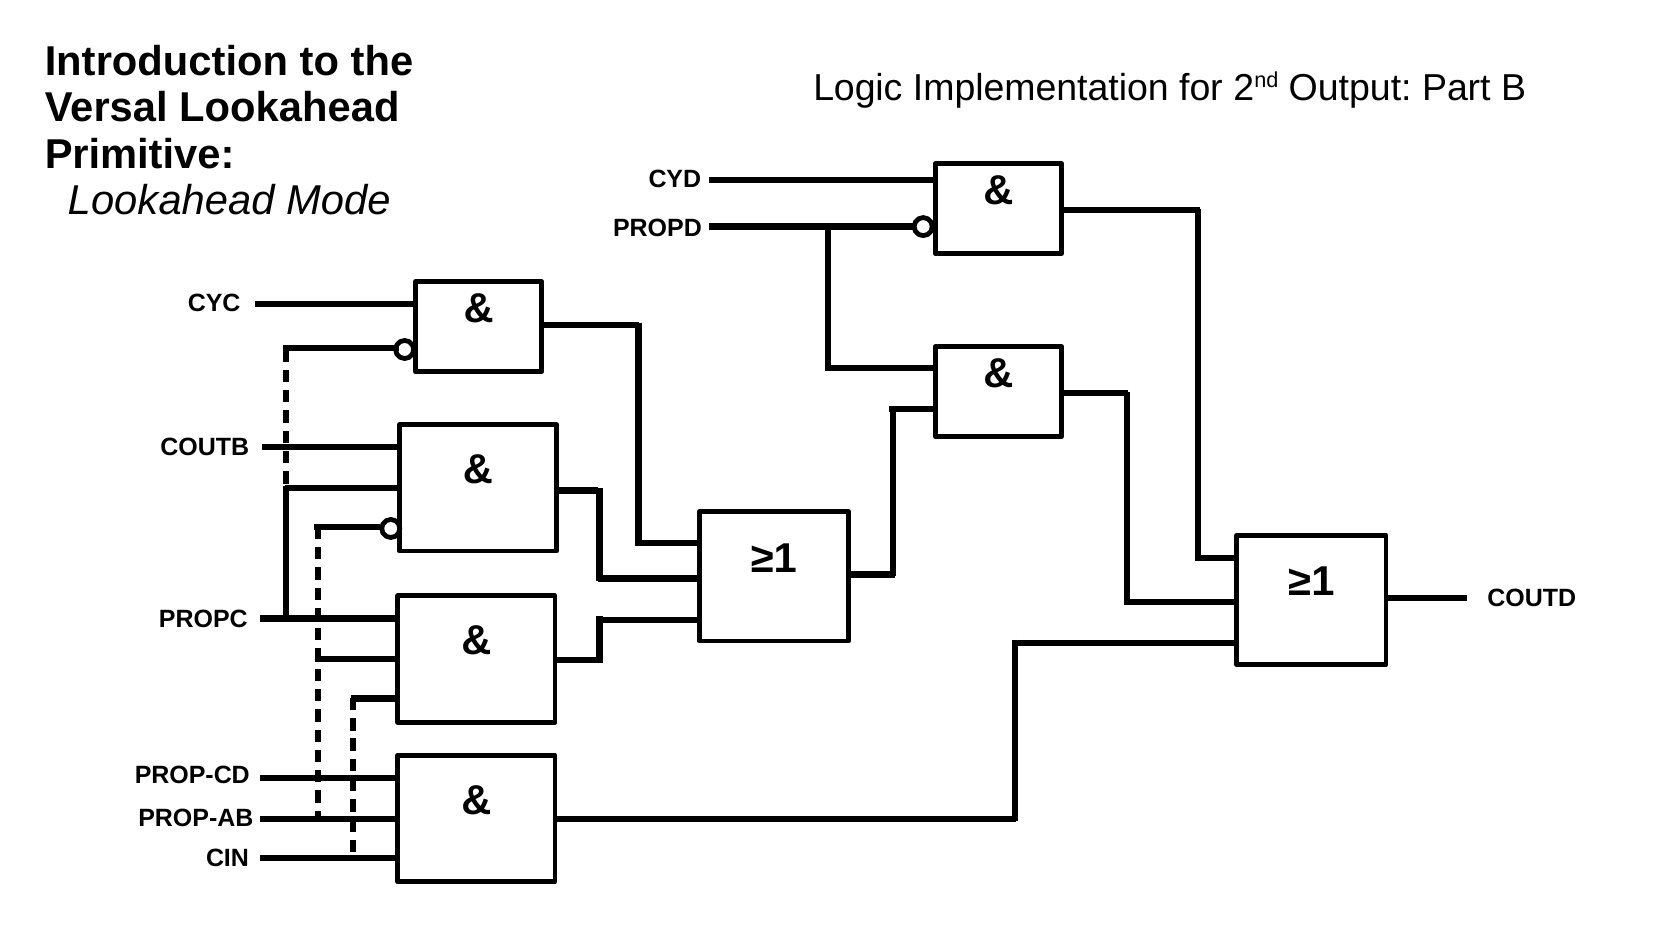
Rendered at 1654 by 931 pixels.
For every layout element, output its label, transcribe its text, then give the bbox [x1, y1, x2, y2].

text_box & [935, 163, 1062, 254]
text_box ≥1 [699, 511, 849, 642]
text_box CYC [173, 281, 309, 329]
text_box PROP-AB [123, 796, 295, 844]
text_box & [399, 424, 557, 552]
text_box Introduction to the Versal Lookahead Primitive: Lookahead Mode [30, 30, 481, 231]
text_box PROP-CD [120, 753, 292, 801]
text_box COUTD [1472, 576, 1608, 625]
text_box CIN [191, 836, 297, 880]
text_box COUTB [145, 425, 281, 473]
text_box & [397, 755, 555, 882]
text_box & [935, 346, 1062, 437]
text_box ≥1 [1236, 535, 1386, 665]
text_box PROPD [598, 206, 734, 254]
text_box & [397, 595, 555, 723]
text_box PROPC [144, 596, 280, 645]
text_box CYD [633, 157, 769, 205]
text_box & [415, 281, 542, 372]
text_box Logic Implementation for 2nd Output: Part B [798, 59, 1566, 128]
